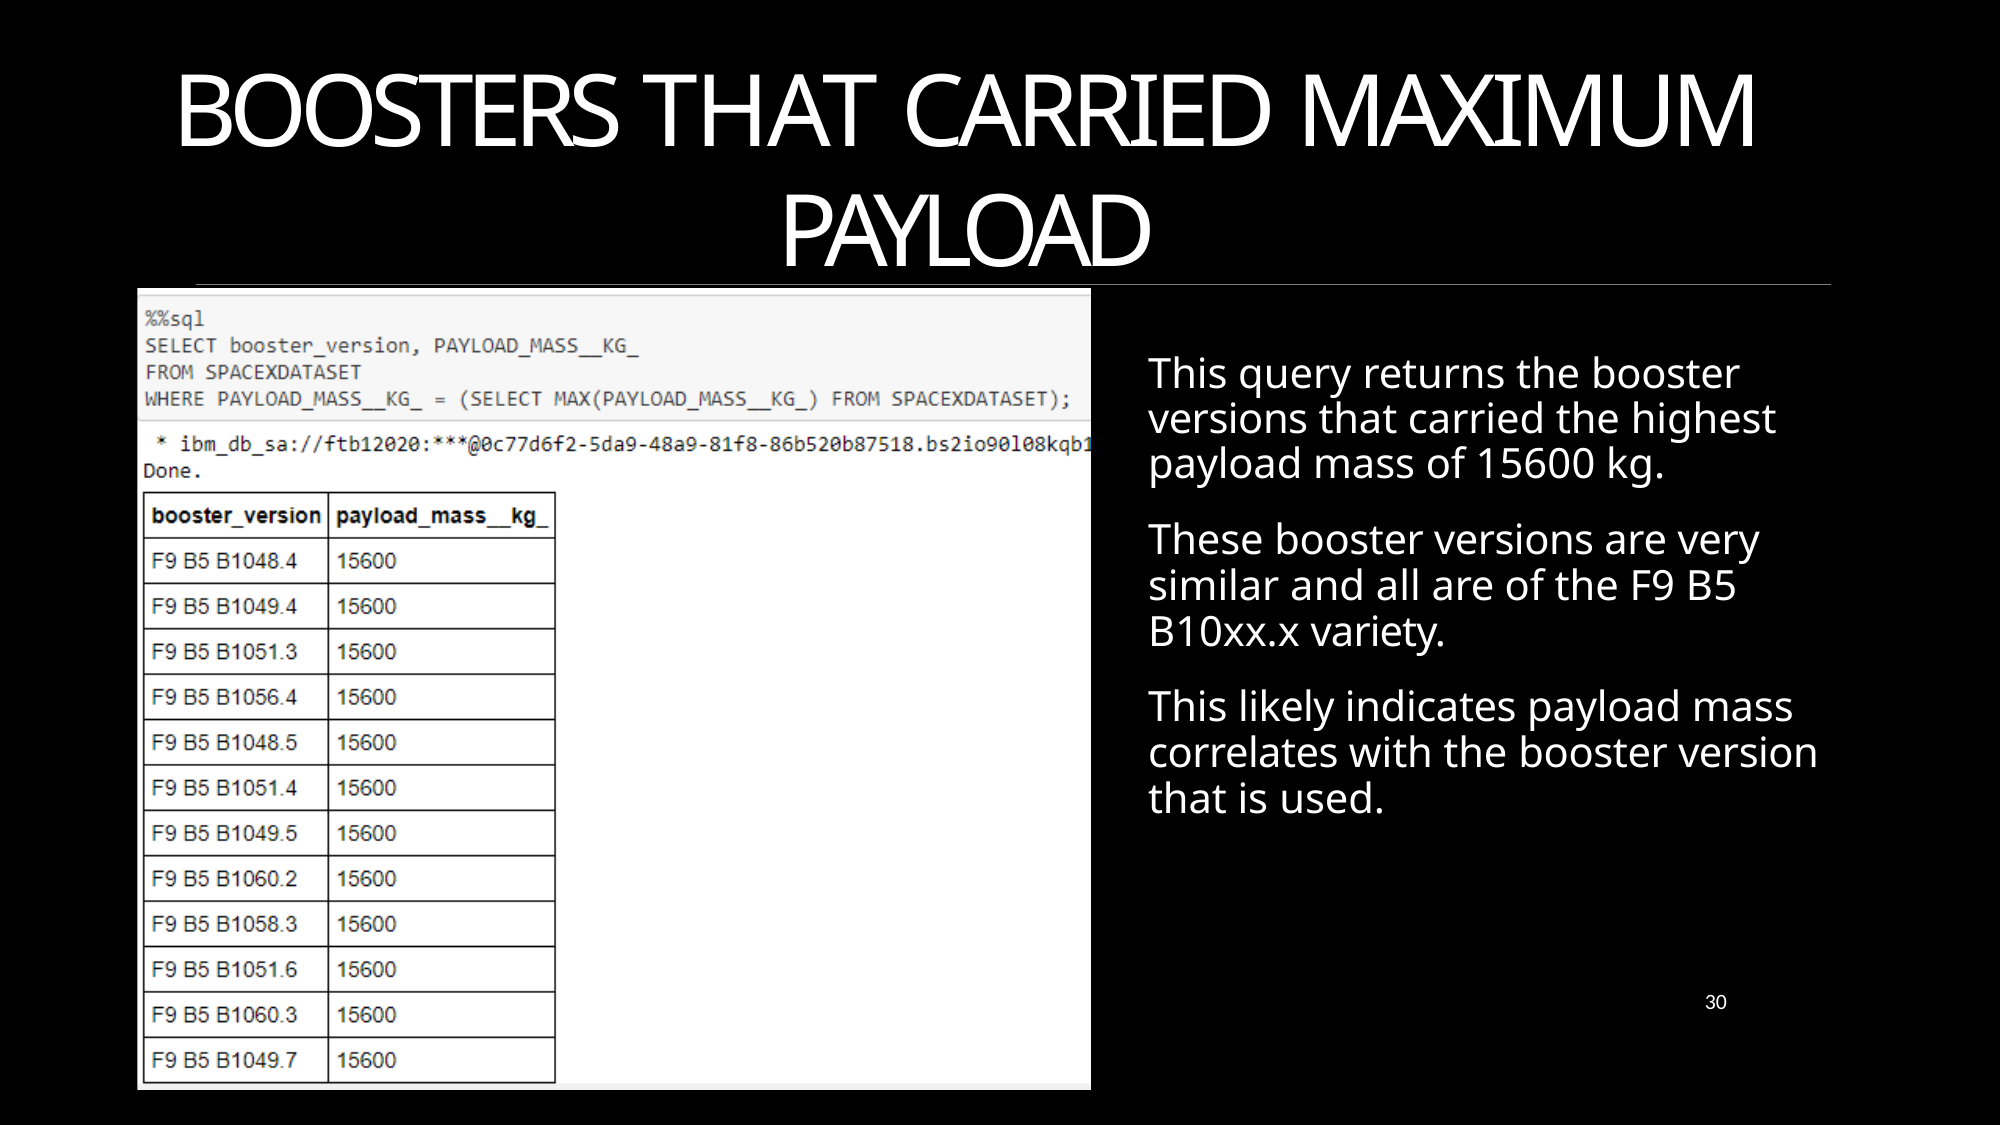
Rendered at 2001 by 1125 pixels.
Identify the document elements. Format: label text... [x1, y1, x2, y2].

title Boosters that Carried Maximum Payload [144, 43, 1788, 288]
text_box [137, 288, 1091, 1090]
text_box This query returns the booster versions that carried the highest payload mass of 15600 kg. These booster versions are very similar and all are of the F9 B5 B10xx.x variety. This likely indicates payload mass correlates with the booster version that is used. [1146, 345, 1887, 827]
slide_number 26 [1698, 979, 1788, 1026]
